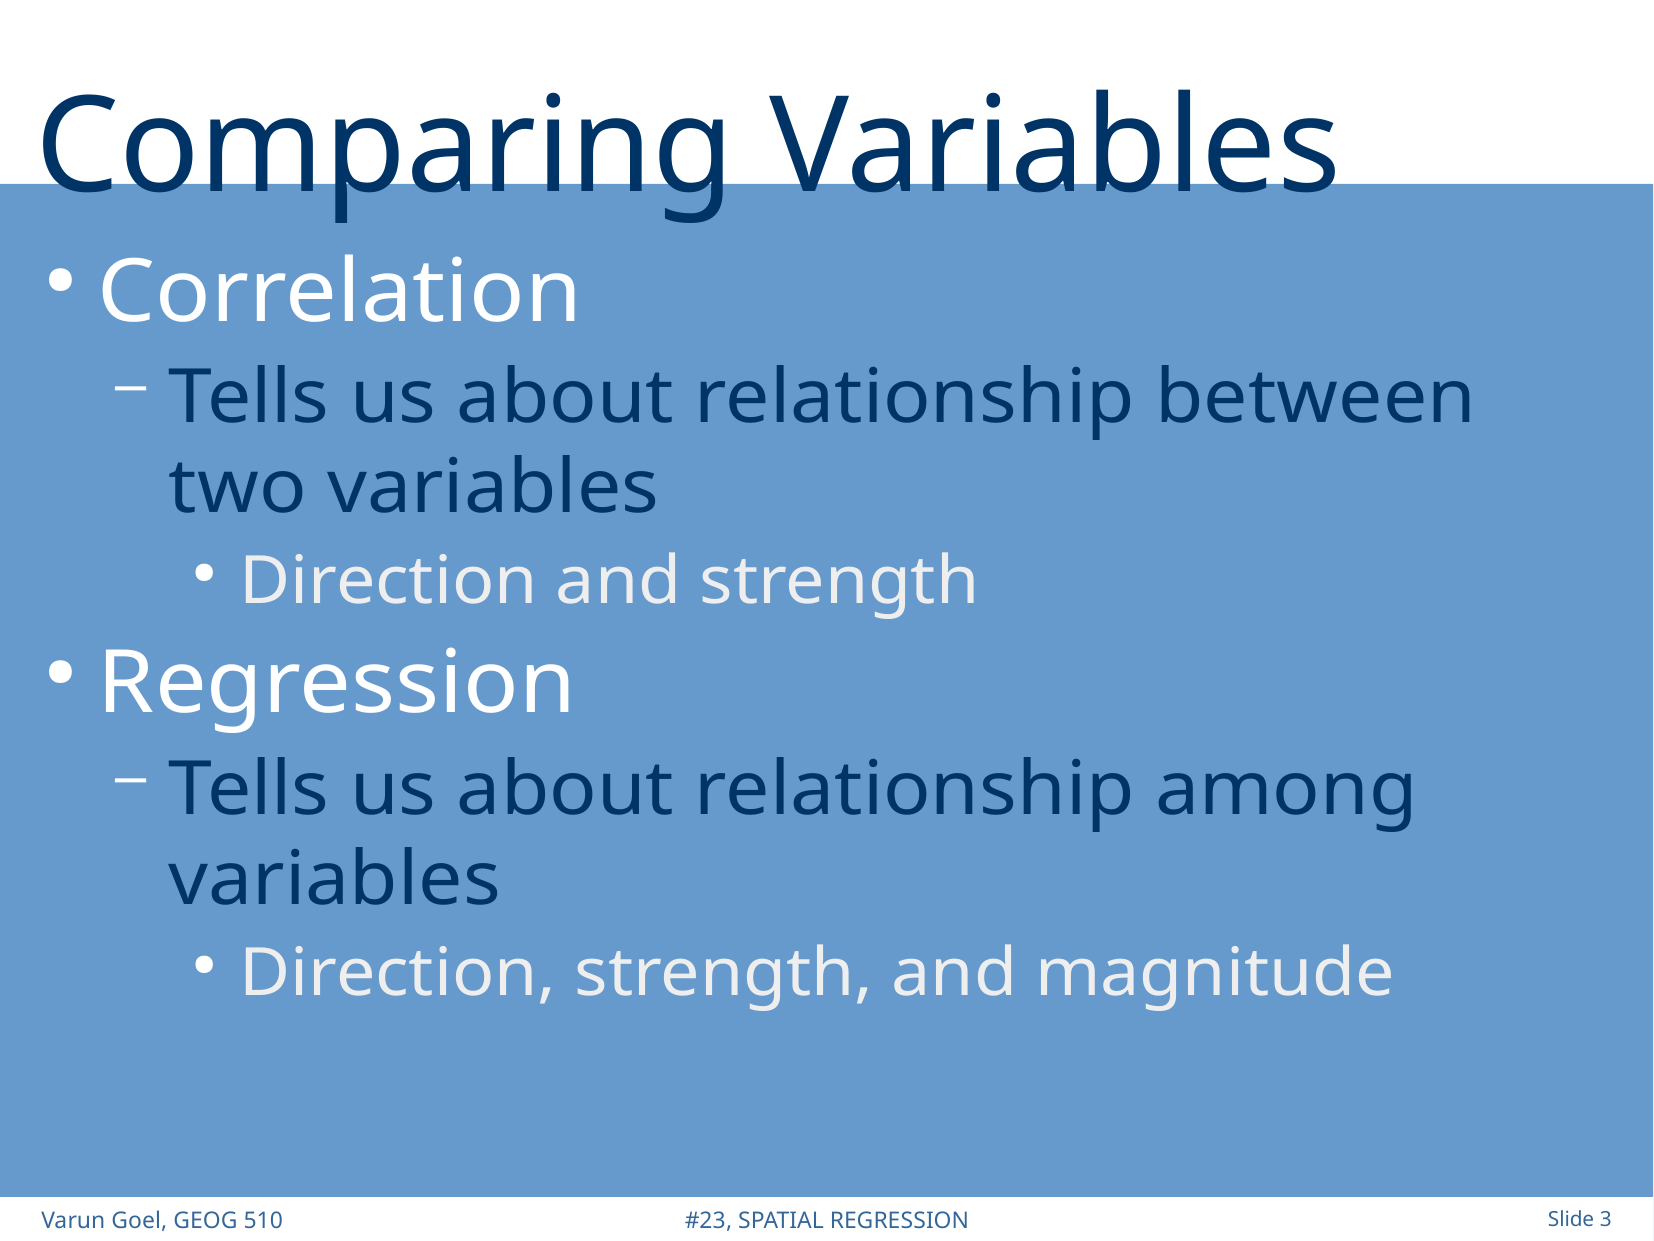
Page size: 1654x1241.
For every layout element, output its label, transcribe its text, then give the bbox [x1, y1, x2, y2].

list Correlation Tells us about relationship between two variables Direction and strength Regression Tells us about relationship among variables Direction, strength, and magnitude [26, 237, 1601, 1156]
title Comparing Variables [35, 35, 1573, 237]
